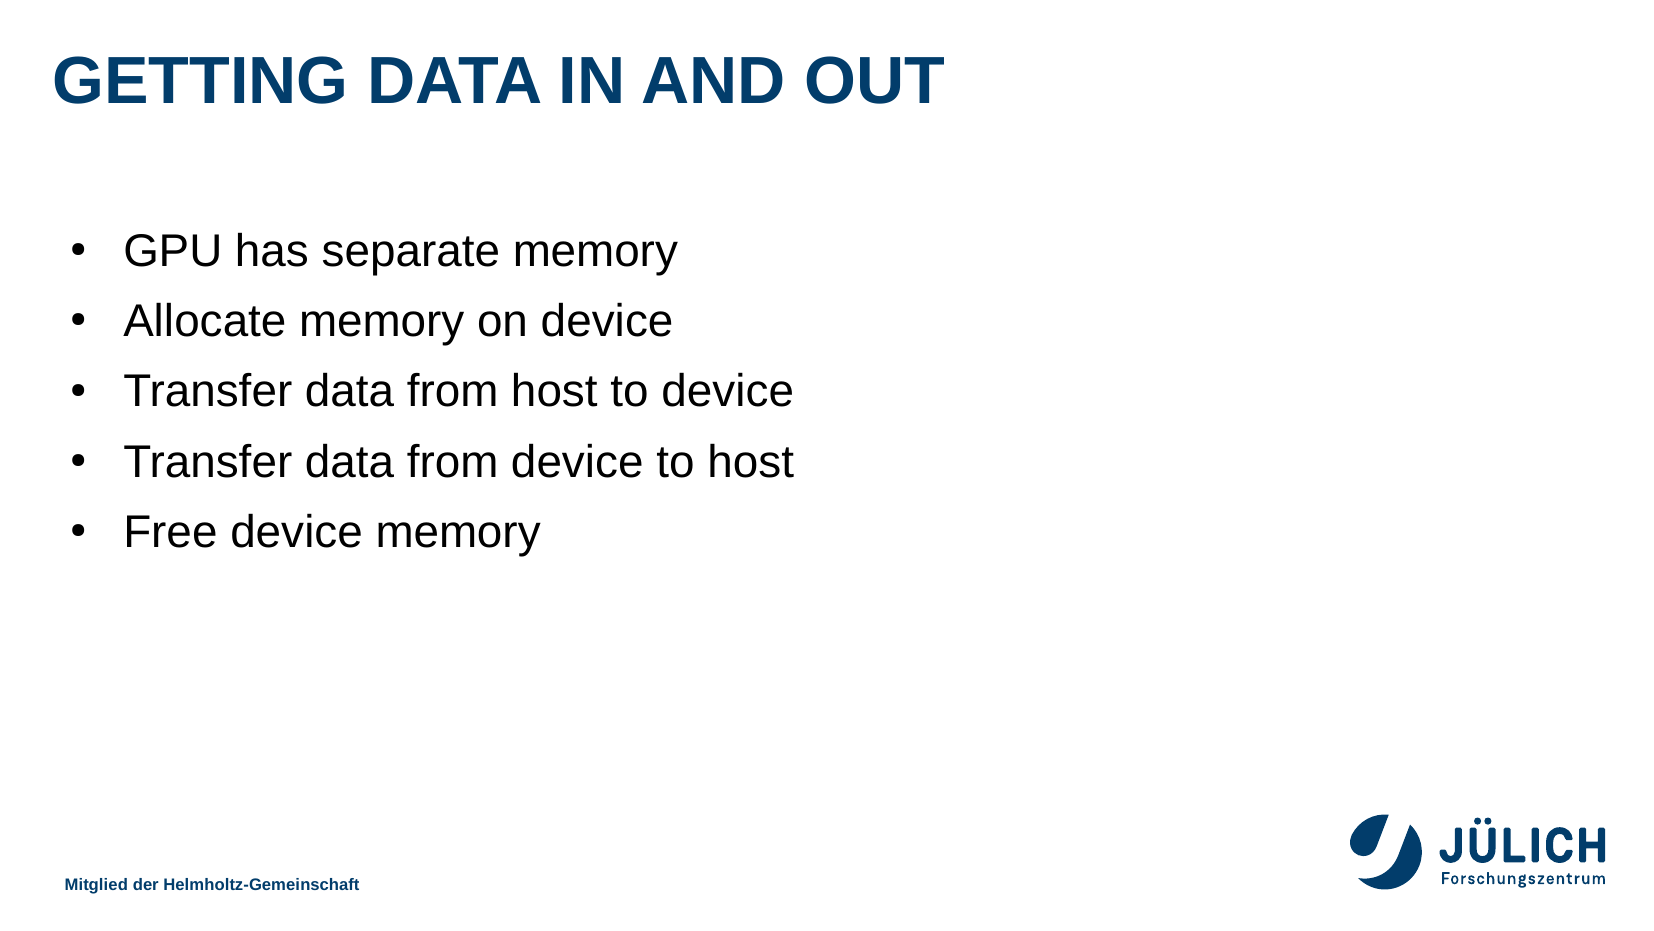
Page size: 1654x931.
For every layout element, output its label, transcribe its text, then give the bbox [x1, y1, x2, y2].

list GPU has separate memory Allocate memory on device Transfer data from host to device Transfer data from device to host Free device memory [52, 217, 1606, 757]
title Getting data in and out [52, 43, 1606, 194]
